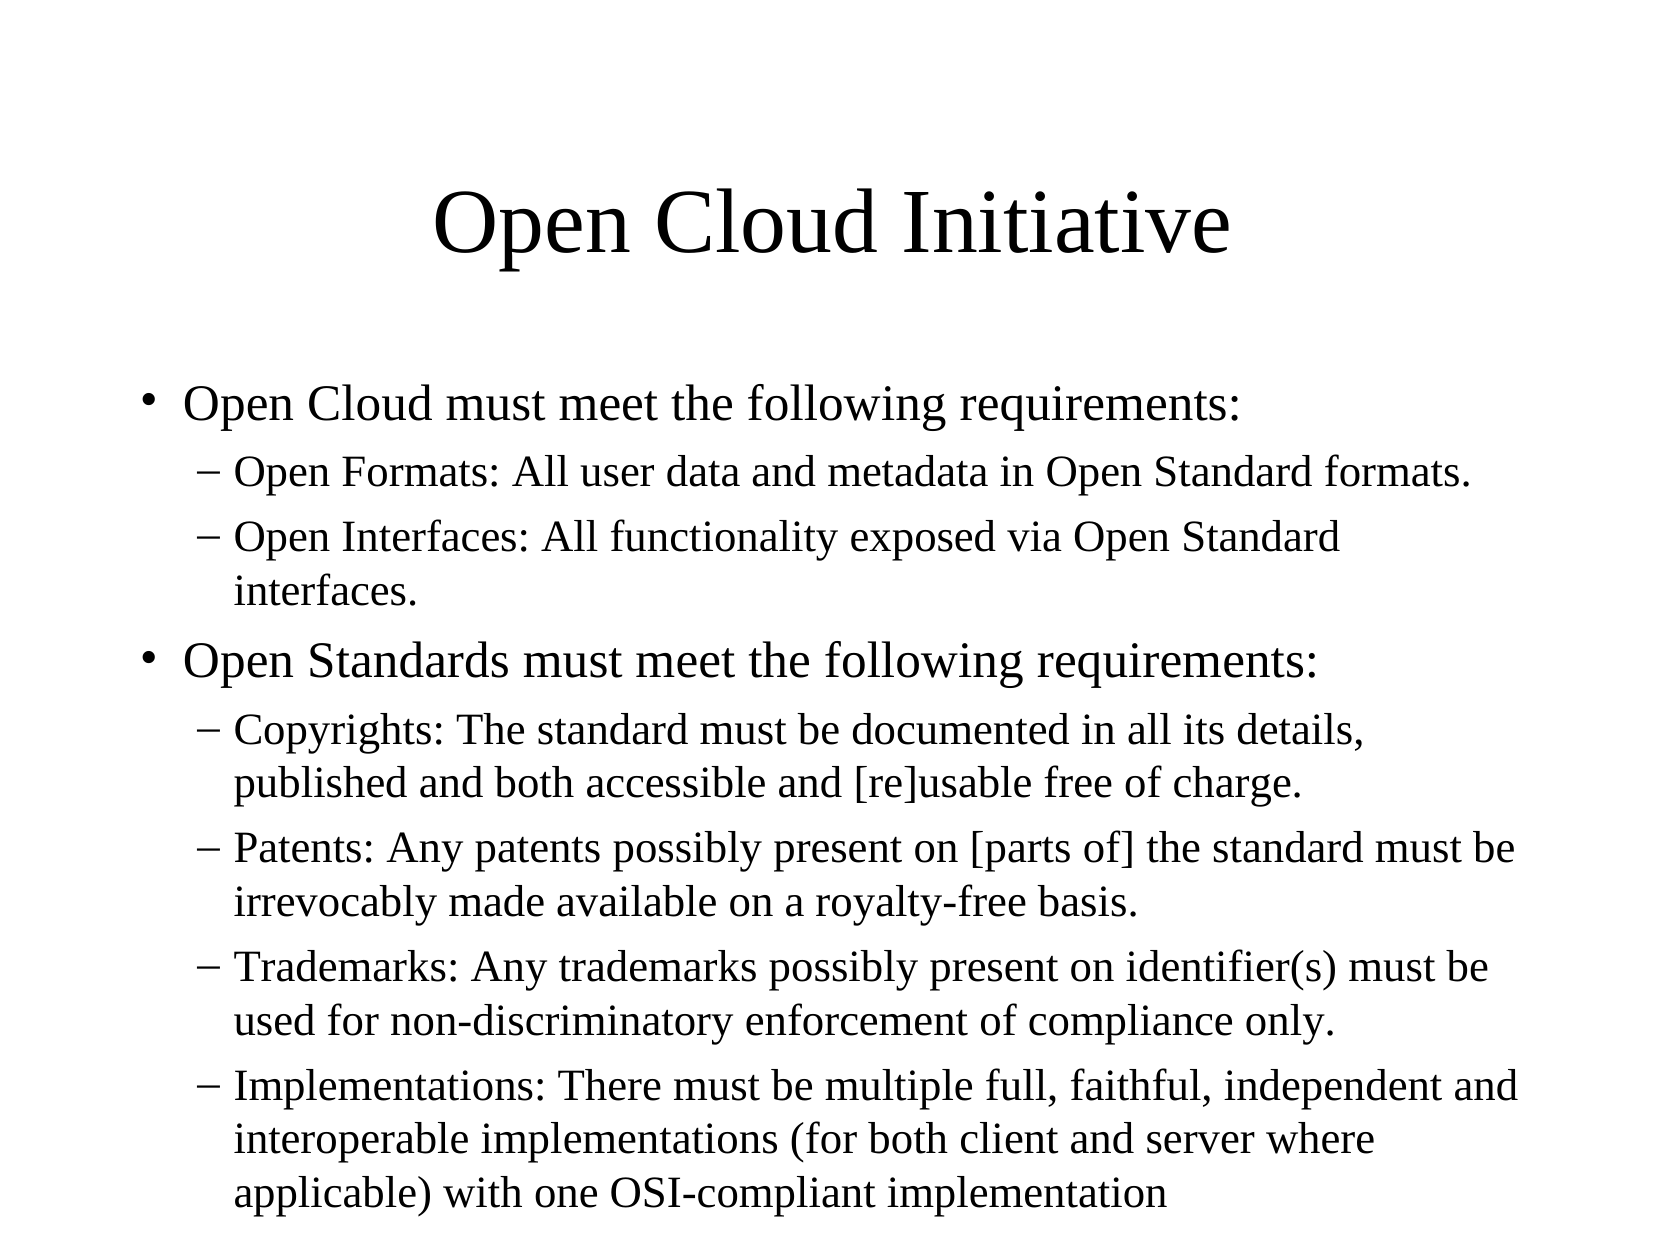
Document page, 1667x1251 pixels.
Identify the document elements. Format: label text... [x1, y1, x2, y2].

list Open Cloud must meet the following requirements: Open Formats: All user data and metadata in Open Standard formats. Open Interfaces: All functionality exposed via Open Standard interfaces. Open Standards must meet the following requirements: Copyrights: The standard must be documented in all its details, published and both accessible and [re]usable free of charge. Patents: Any patents possibly present on [parts of] the standard must be irrevocably made available on a royalty-free basis. Trademarks: Any trademarks possibly present on identifier(s) must be used for non-discriminatory enforcement of compliance only. Implementations: There must be multiple full, faithful, independent and interoperable implementations (for both client and server where applicable) with one OSI-compliant implementation [124, 360, 1542, 1230]
title Open Cloud Initiative [124, 110, 1542, 320]
